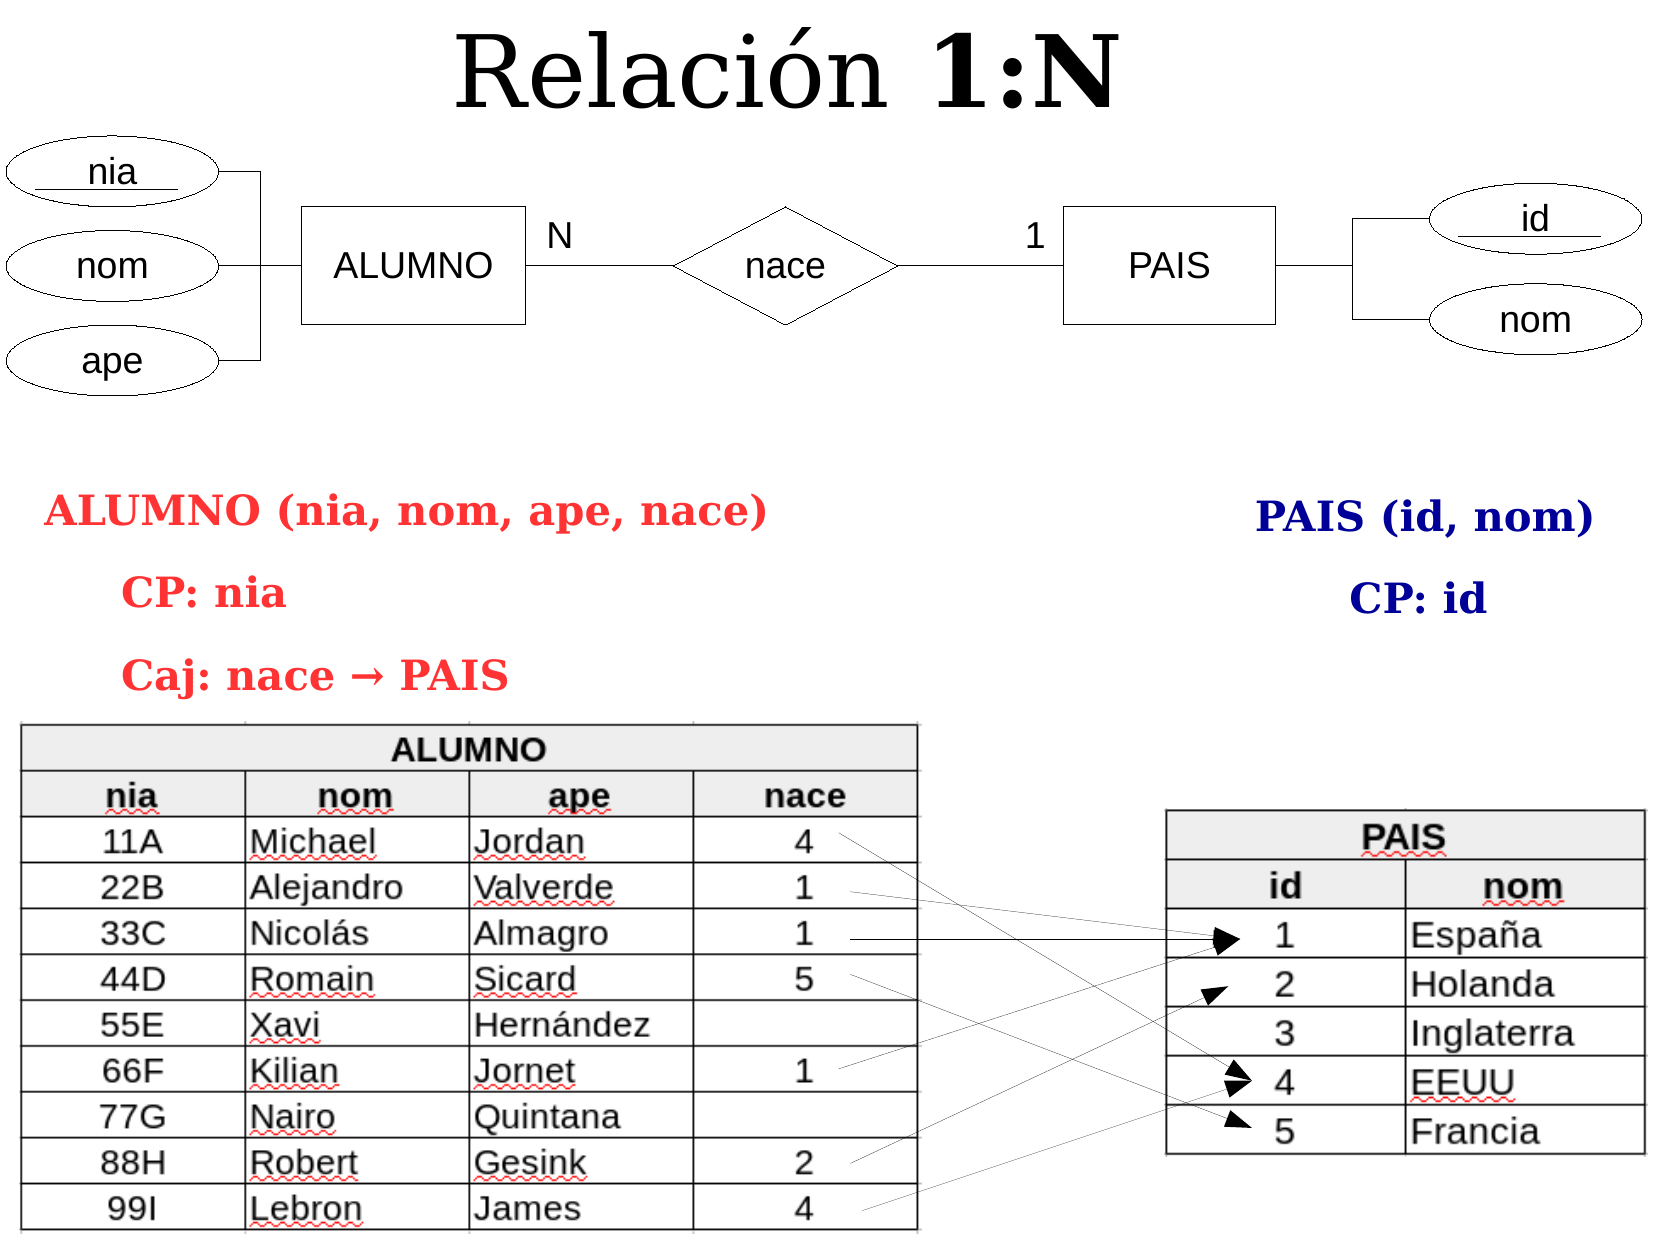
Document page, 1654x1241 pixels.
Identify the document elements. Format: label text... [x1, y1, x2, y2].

text_box Caj: nace → PAIS [106, 643, 318, 708]
text_box nace [673, 206, 898, 325]
text_box N [531, 206, 589, 264]
text_box ALUMNO (nia, nom, ape, nace) [29, 478, 784, 543]
picture [1164, 808, 1648, 1157]
text_box PAIS (id, nom) [1240, 484, 1626, 549]
picture [1164, 940, 1213, 963]
text_box PAIS [1063, 206, 1276, 325]
text_box Caj: nace → PAIS [369, 643, 540, 708]
text_box CP: id [1334, 567, 1518, 631]
text_box [318, 643, 369, 721]
picture [1164, 1095, 1183, 1109]
picture [1164, 1029, 1244, 1102]
text_box 1 [1010, 206, 1067, 264]
text_box Relación 1:N [437, 5, 1139, 139]
text_box ALUMNO [301, 206, 526, 325]
text_box id [1429, 183, 1642, 255]
text_box ape [6, 325, 219, 396]
picture [19, 721, 922, 1234]
text_box CP: nia [106, 561, 317, 626]
text_box nom [1429, 283, 1643, 355]
text_box nom [6, 230, 219, 302]
text_box nia [6, 135, 219, 207]
picture [1164, 930, 1213, 939]
